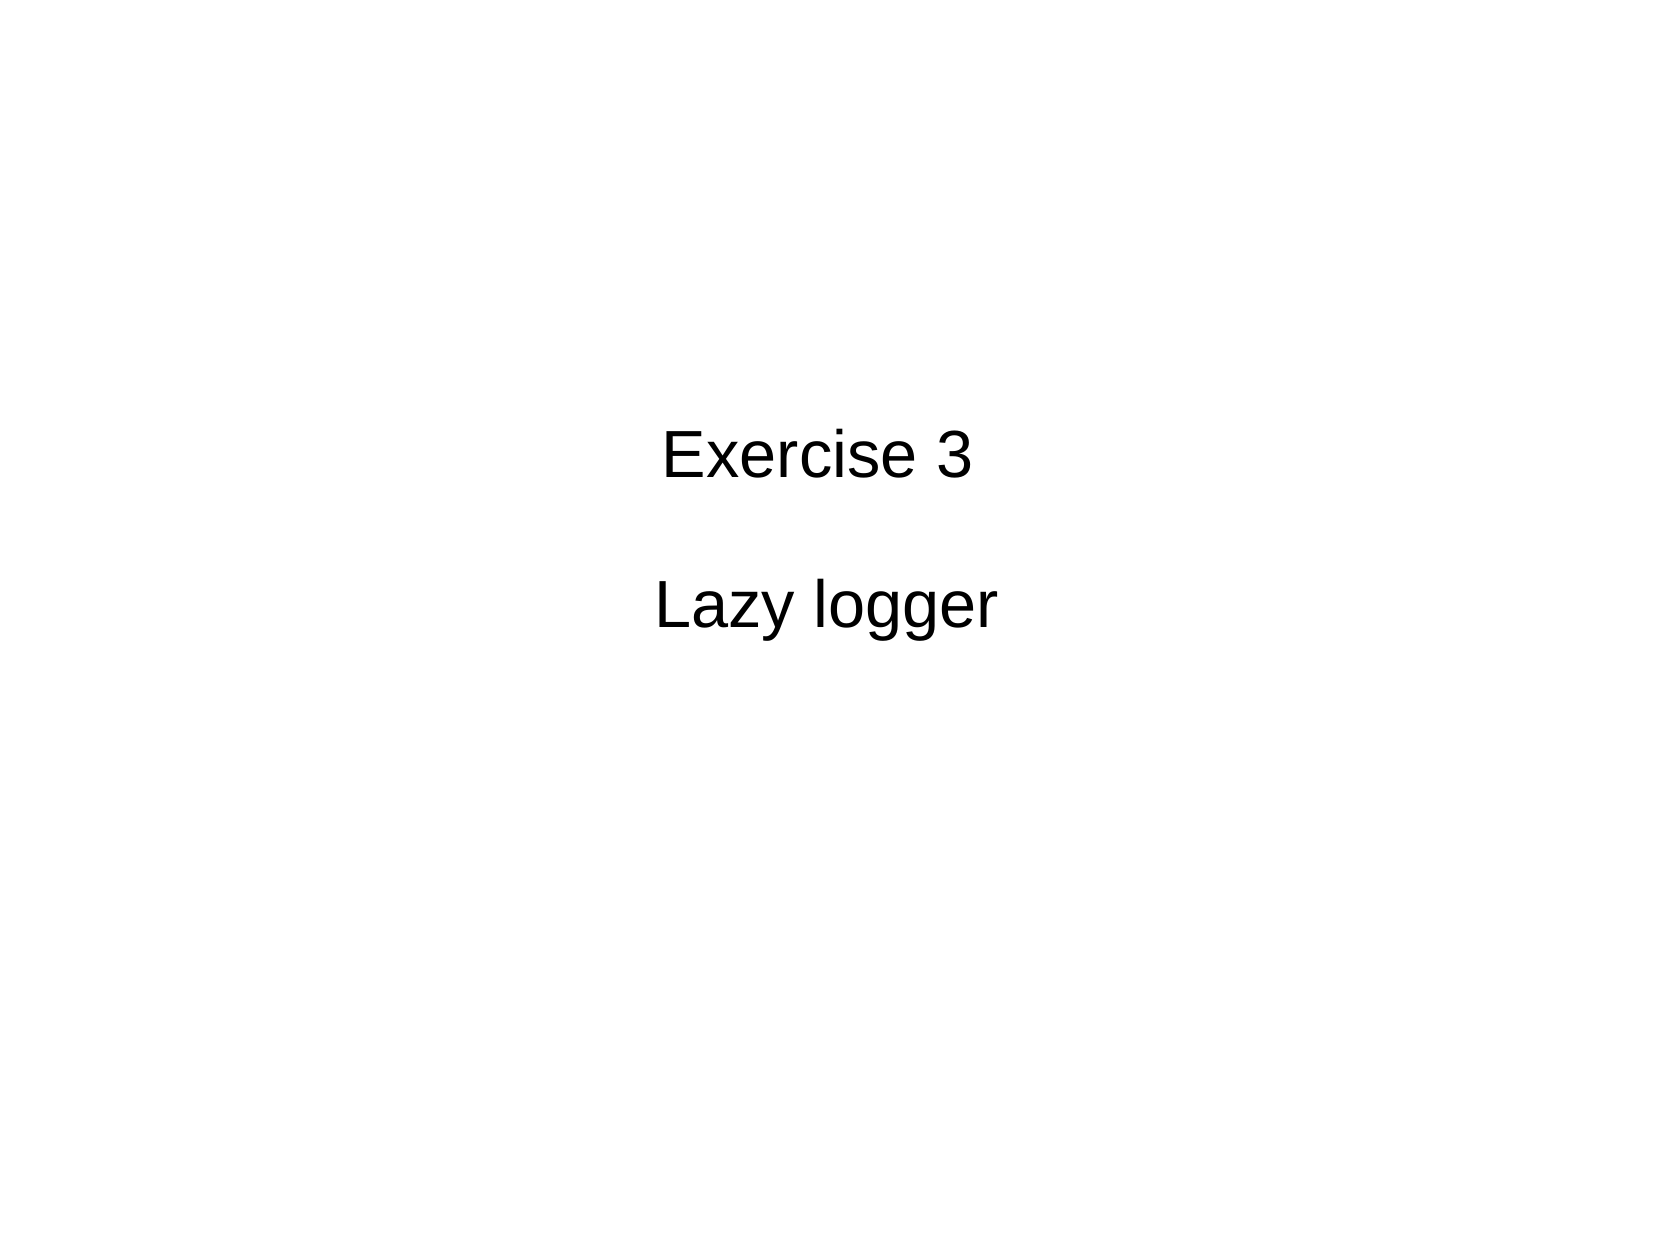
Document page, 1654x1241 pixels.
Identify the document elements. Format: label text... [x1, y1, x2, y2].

subtitle Exercise 3 Lazy logger [82, 49, 1571, 1010]
